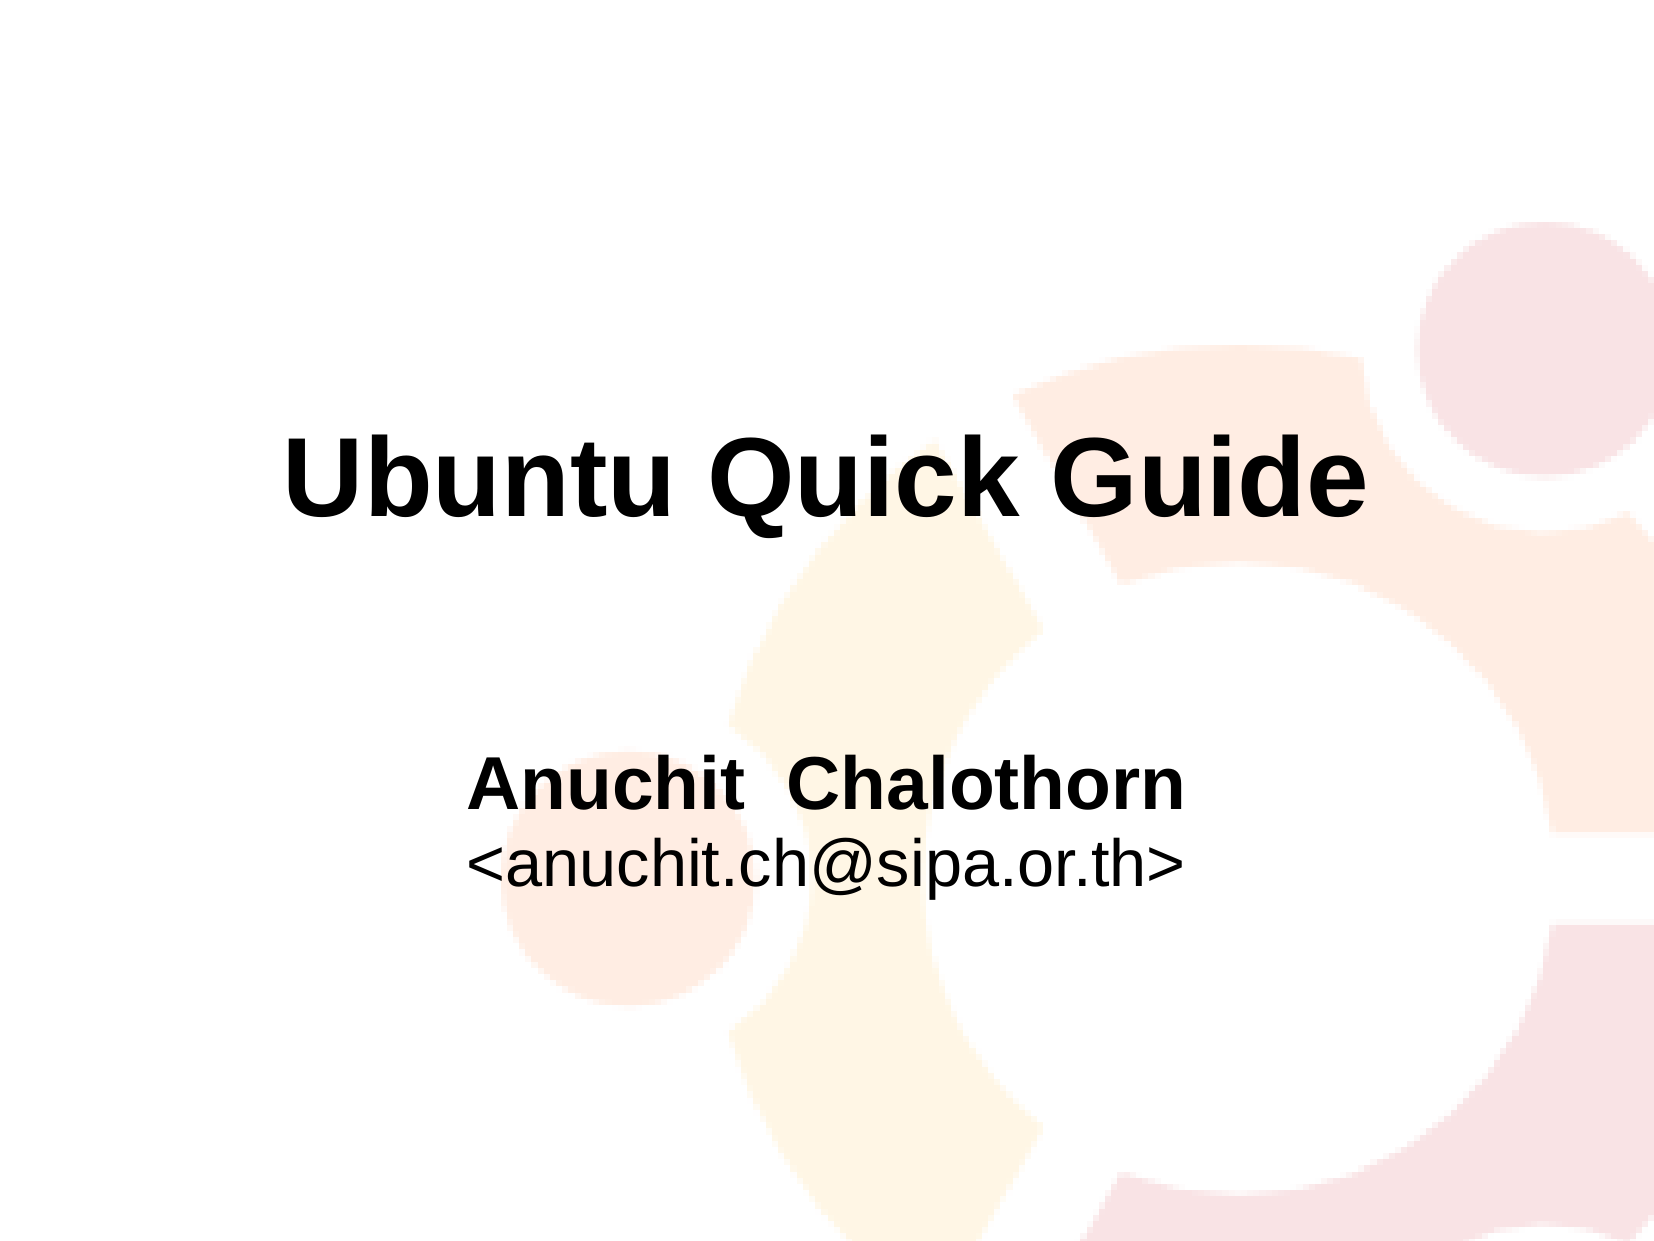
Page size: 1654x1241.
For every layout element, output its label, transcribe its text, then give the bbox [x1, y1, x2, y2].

title Ubuntu Quick Guide [82, 374, 1571, 582]
subtitle Anuchit Chalothorn <anuchit.ch@sipa.or.th> [82, 673, 1571, 969]
